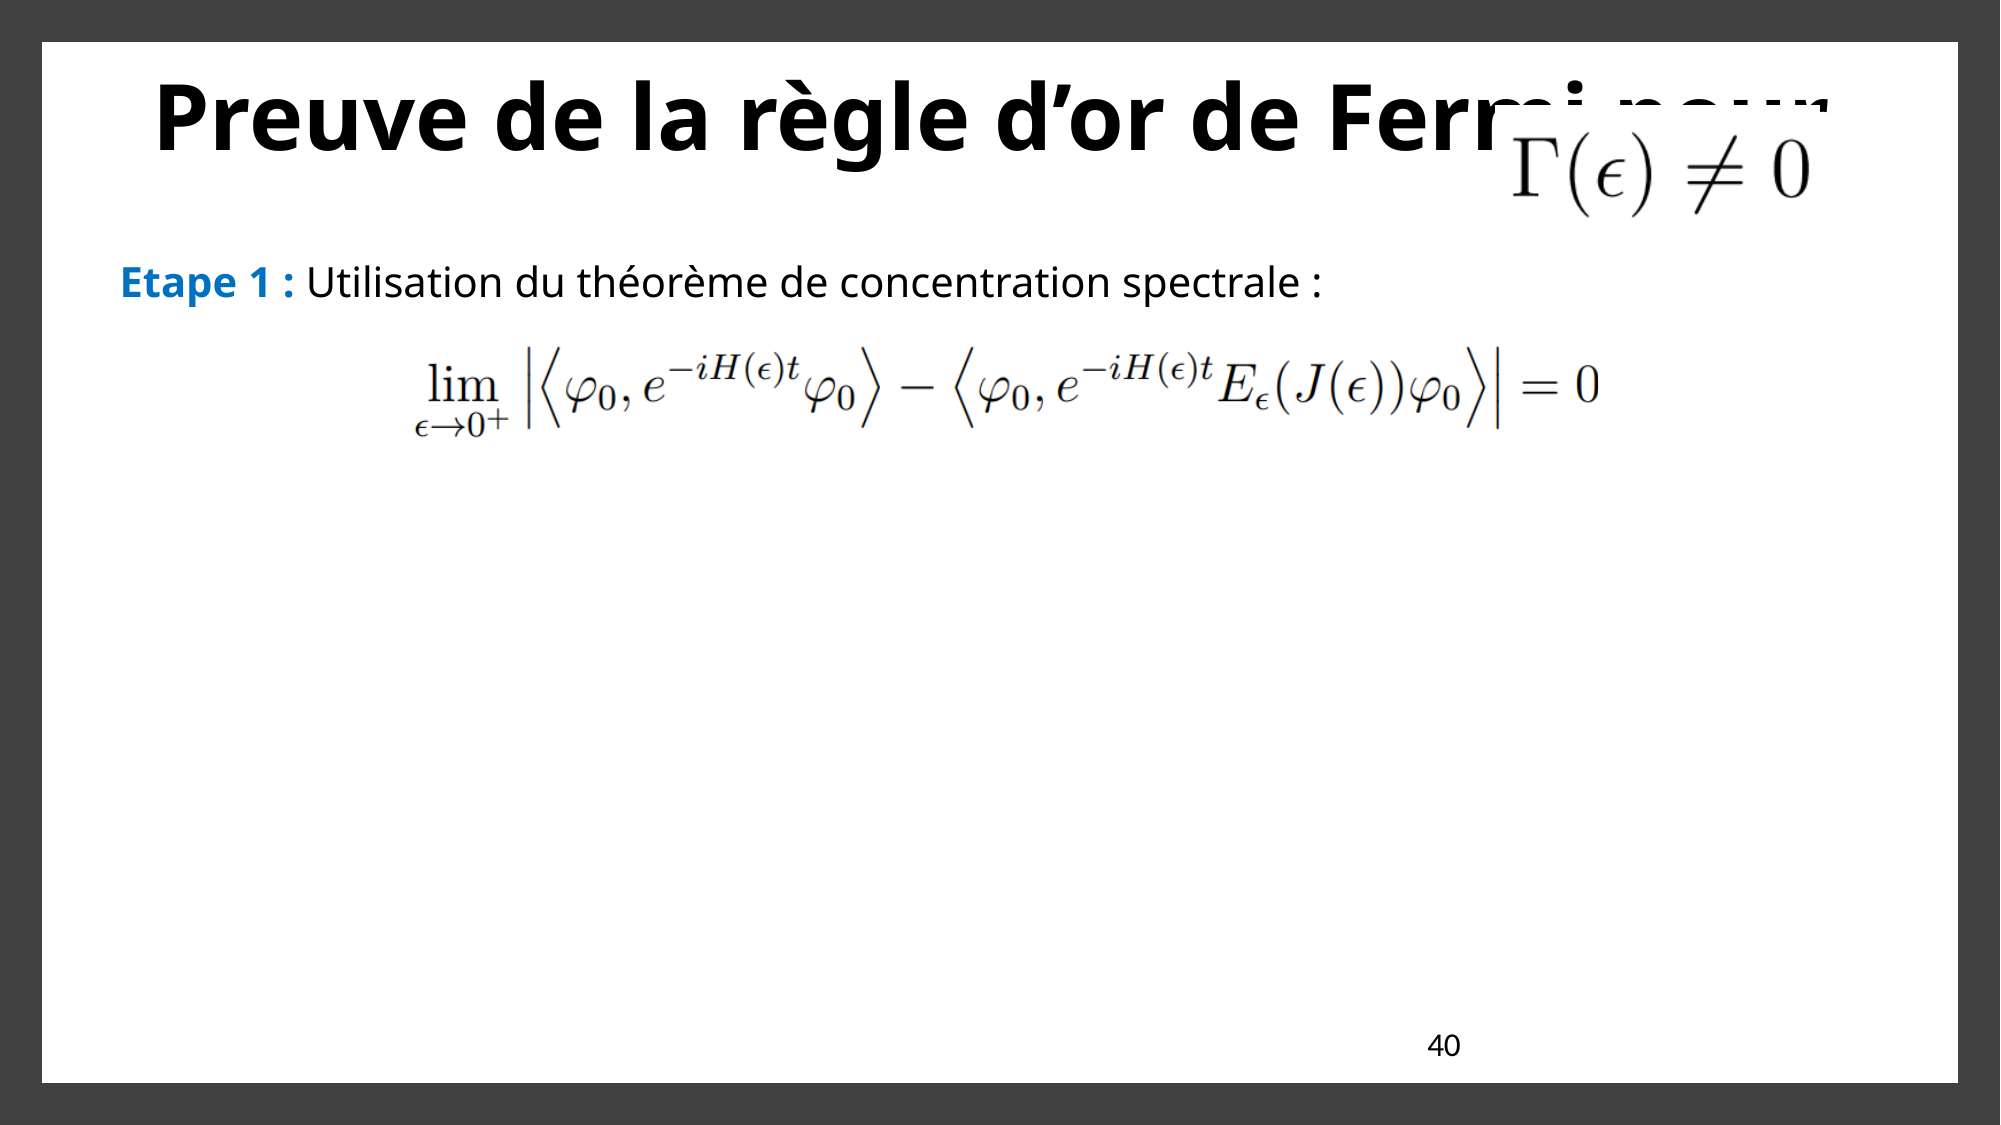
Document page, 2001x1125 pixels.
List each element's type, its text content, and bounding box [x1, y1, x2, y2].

text_box Etape 1 : Utilisation du théorème de concentration spectrale : [104, 248, 1932, 315]
text_box [0, 0, 2000, 1125]
picture [1495, 105, 1820, 225]
picture [401, 322, 1599, 449]
title Preuve de la règle d’or de Fermi pour [137, 61, 1863, 248]
